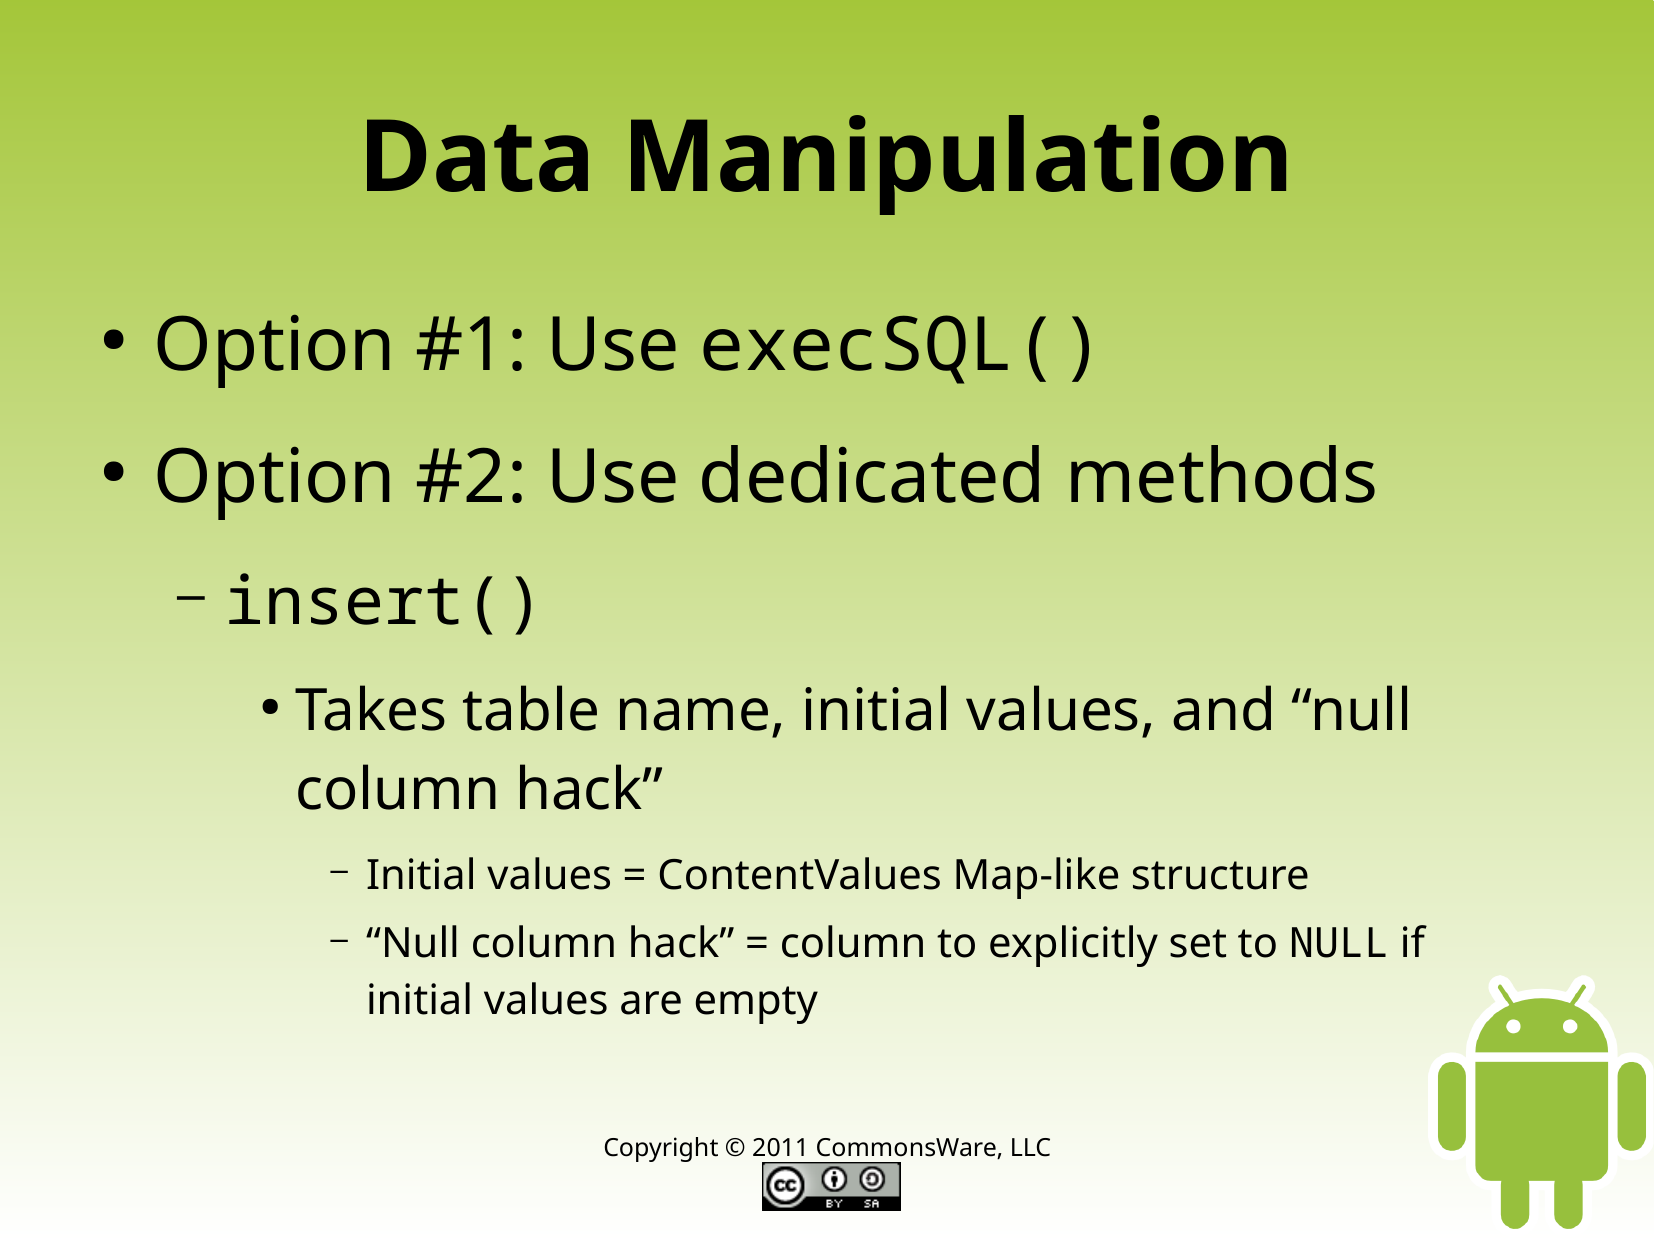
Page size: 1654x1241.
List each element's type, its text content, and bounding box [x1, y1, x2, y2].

title Data Manipulation [82, 49, 1571, 257]
list Option #1: Use execSQL() Option #2: Use dedicated methods insert() Takes table name, initial values, and “null column hack” Initial values = ContentValues Map-like structure “Null column hack” = column to explicitly set to NULL if initial values are empty [82, 290, 1571, 1094]
picture [1428, 975, 1654, 1238]
picture [762, 1162, 901, 1211]
